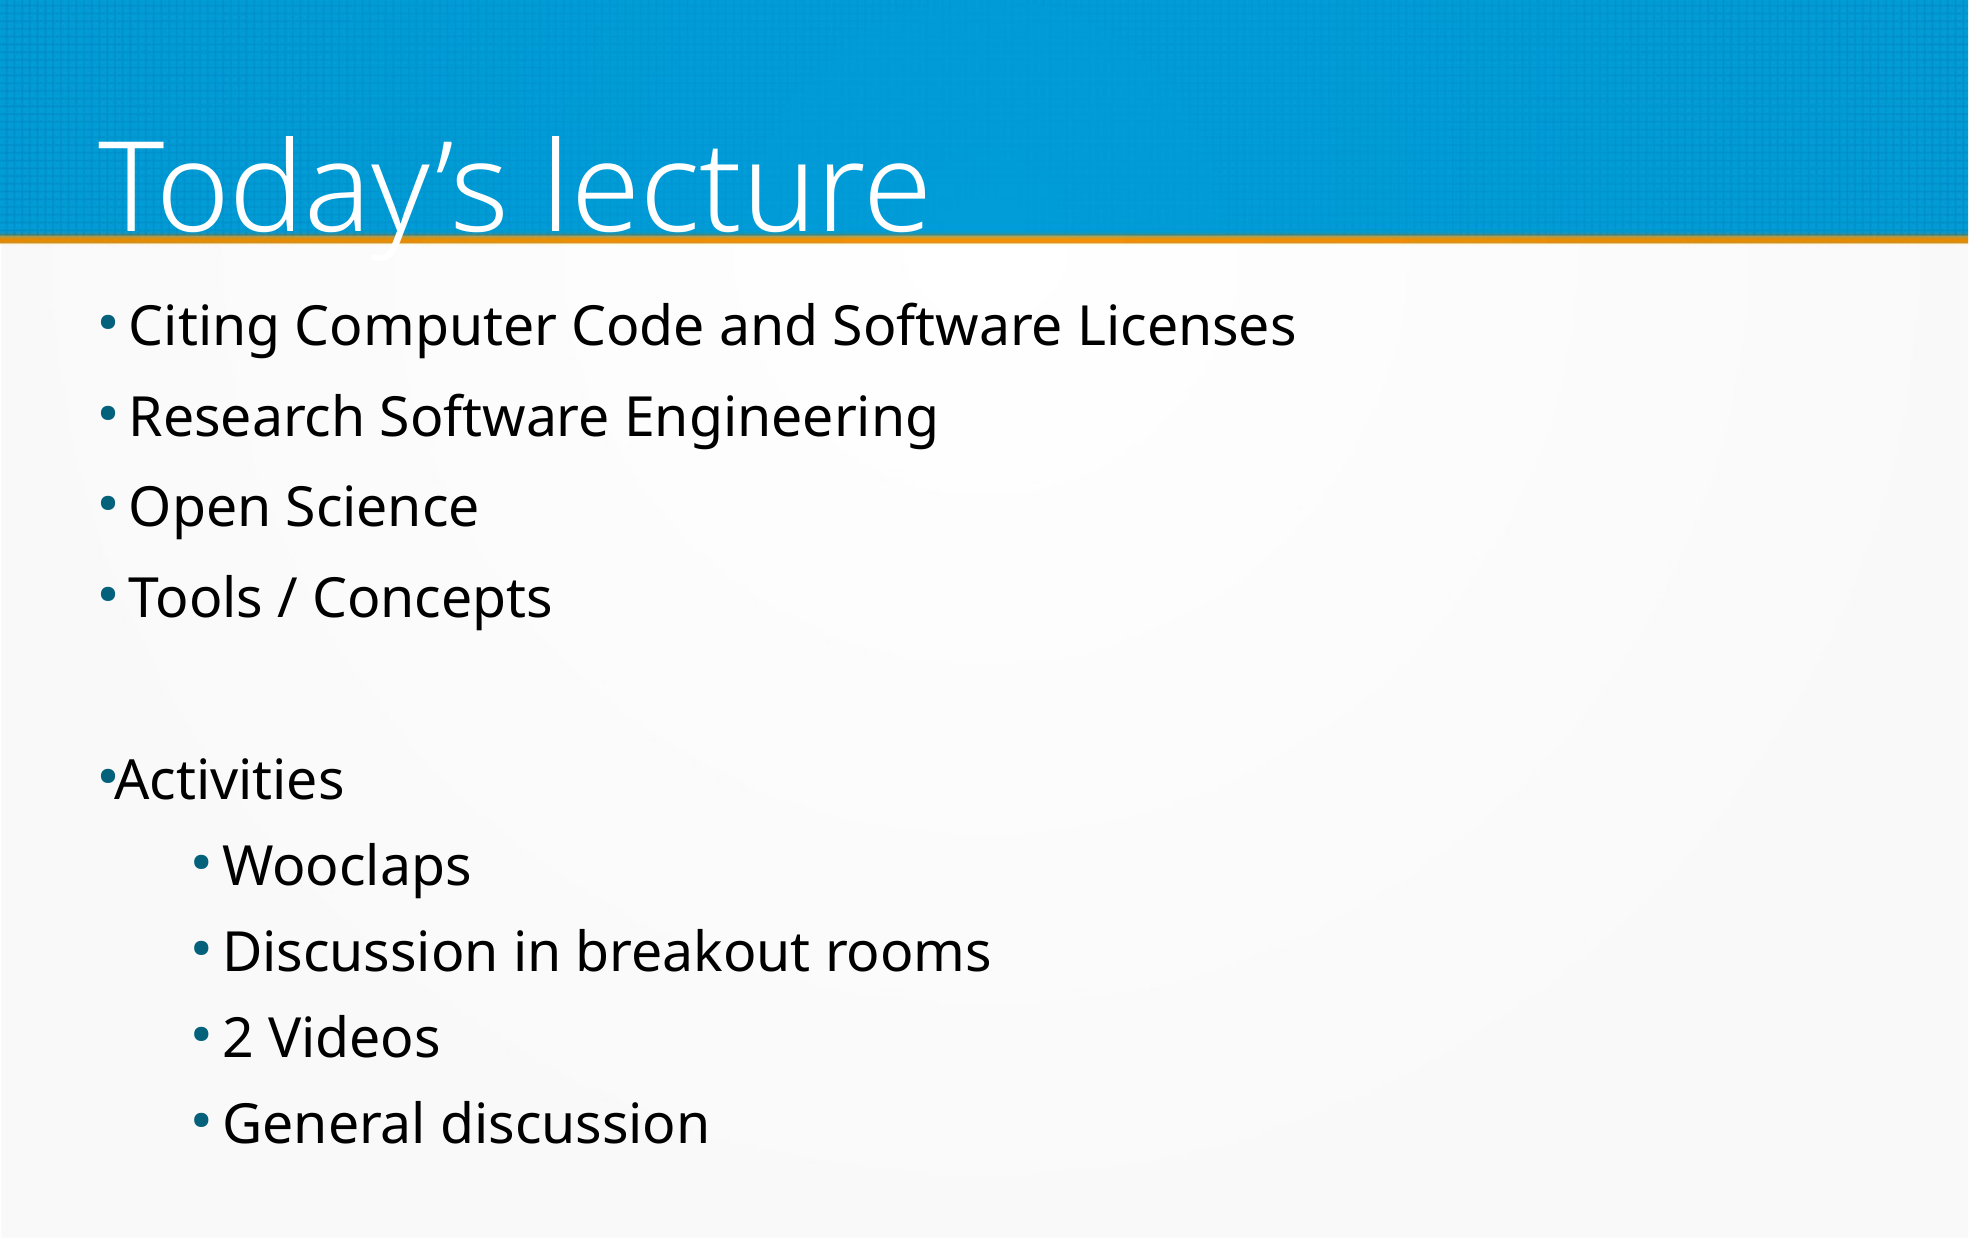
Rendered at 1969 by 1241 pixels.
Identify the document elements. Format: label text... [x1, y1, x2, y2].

title Today’s lecture [98, 49, 1870, 257]
picture [0, 233, 1969, 1241]
list Citing Computer Code and Software Licenses Research Software Engineering Open Science Tools / Concepts Activities Wooclaps Discussion in breakout rooms 2 Videos General discussion [98, 290, 1870, 1156]
